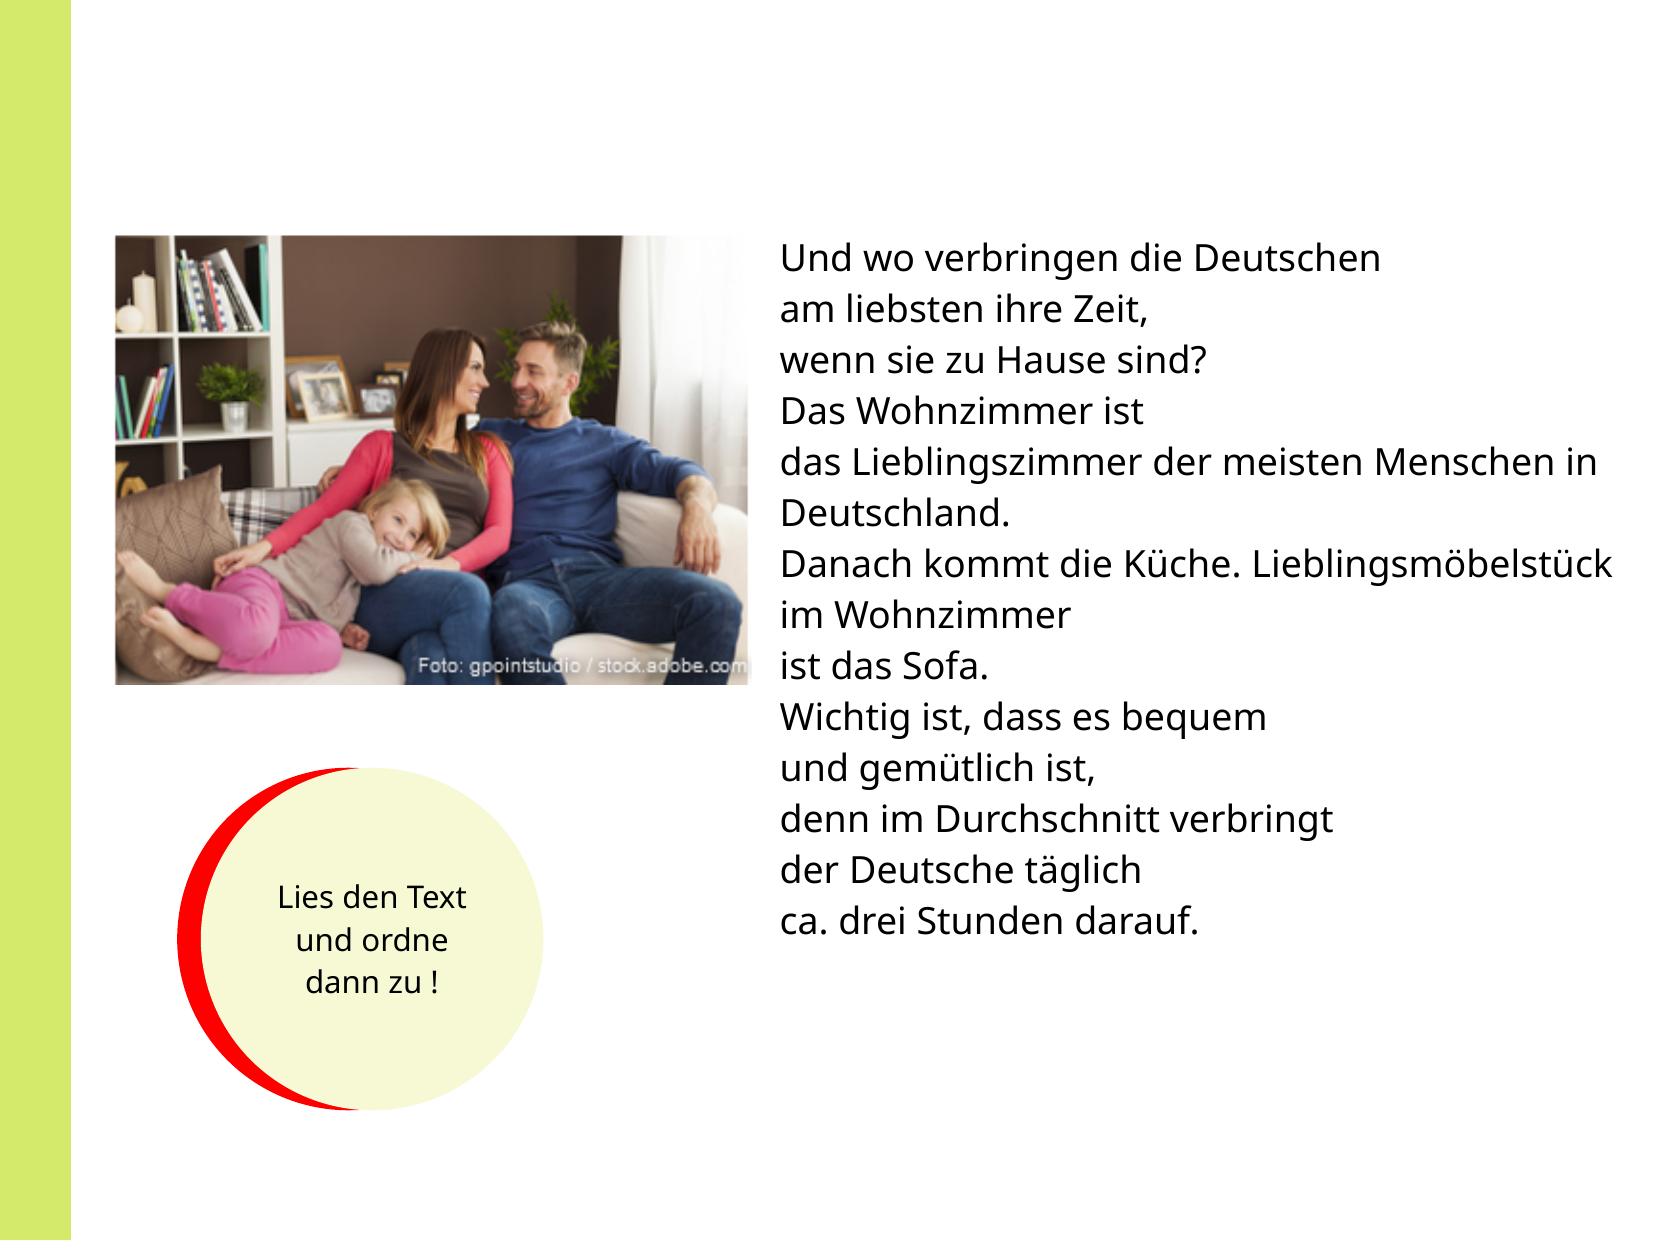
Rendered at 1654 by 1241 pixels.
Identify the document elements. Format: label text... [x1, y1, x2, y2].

text_box [0, 0, 71, 1241]
title Und wo verbringen die Deutschen am liebsten ihre Zeit, wenn sie zu Hause sind? Das Wohnzimmer ist das Lieblingszimmer der meisten Menschen in Deutschland. Danach kommt die Küche. Lieblingsmöbelstück im Wohnzimmer ist das Sofa. Wichtig ist, dass es bequem und gemütlich ist, denn im Durchschnitt verbringt der Deutsche täglich ca. drei Stunden darauf. [779, 0, 1654, 1241]
text_box Lies den Text und ordne dann zu ! [200, 767, 544, 1111]
text_box [177, 767, 359, 1111]
picture [110, 234, 752, 686]
